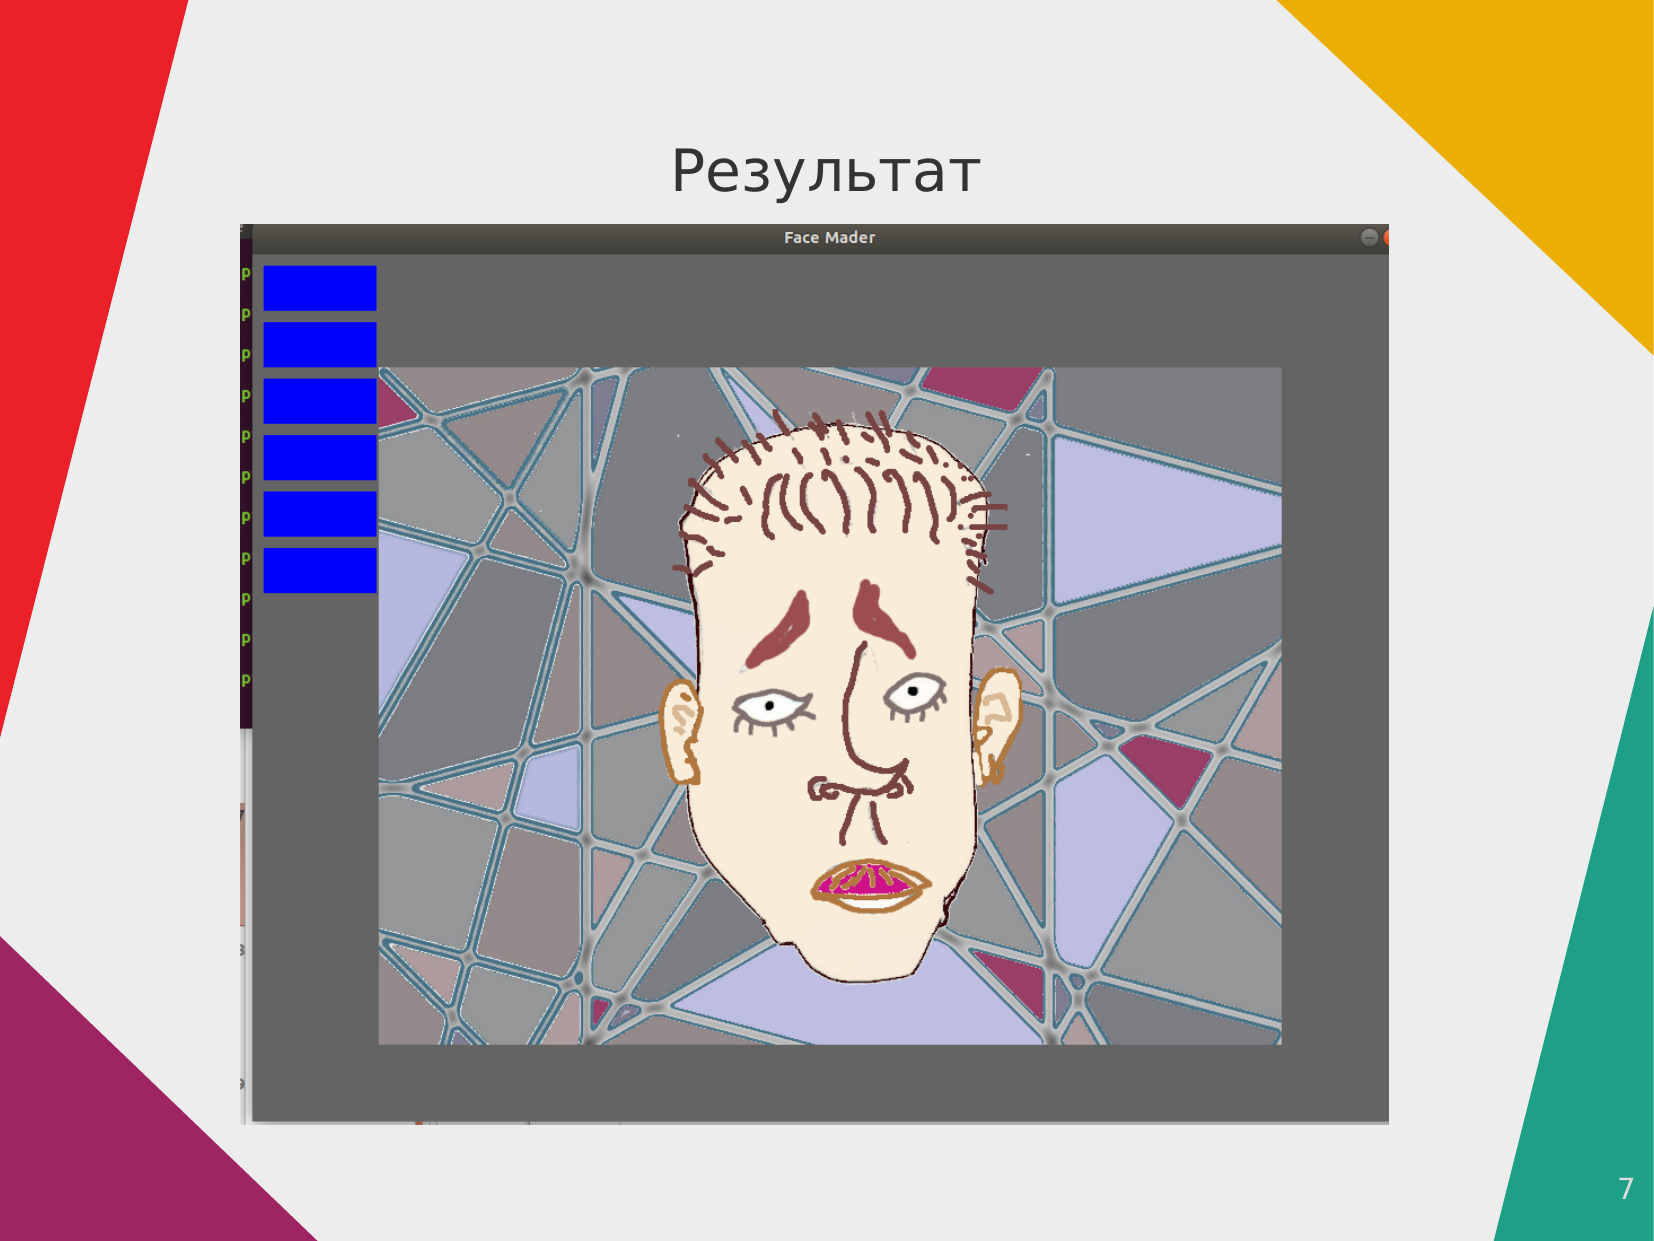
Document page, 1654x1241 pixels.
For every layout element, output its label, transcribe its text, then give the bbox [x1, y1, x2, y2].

picture [240, 224, 1389, 1126]
title Результат [114, 73, 1539, 271]
